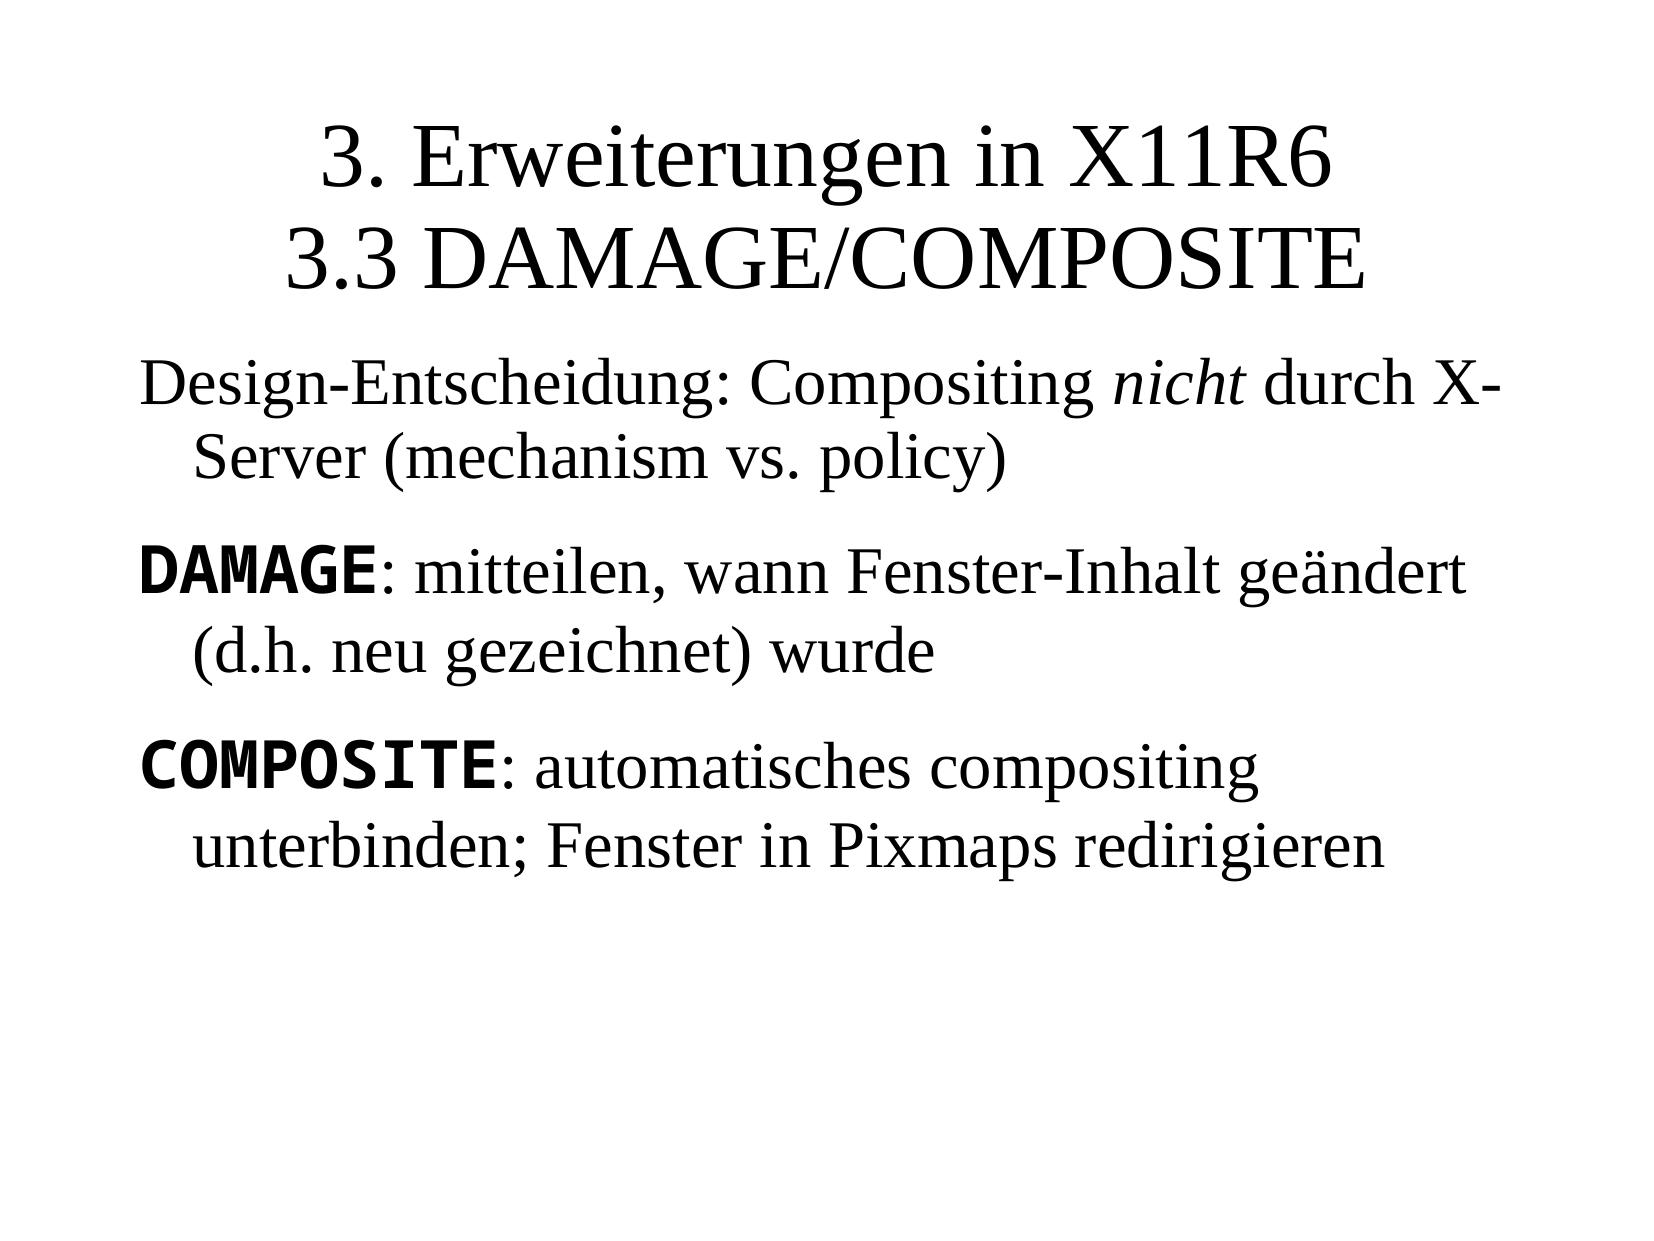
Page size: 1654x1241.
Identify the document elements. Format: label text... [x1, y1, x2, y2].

title 3. Erweiterungen in X11R6 3.3 DAMAGE/COMPOSITE [121, 102, 1534, 311]
list Design-Entscheidung: Compositing nicht durch X-Server (mechanism vs. policy) DAMAGE: mitteilen, wann Fenster-Inhalt geändert (d.h. neu gezeichnet) wurde COMPOSITE: automatisches compositing unterbinden; Fenster in Pixmaps redirigieren [121, 344, 1534, 1127]
